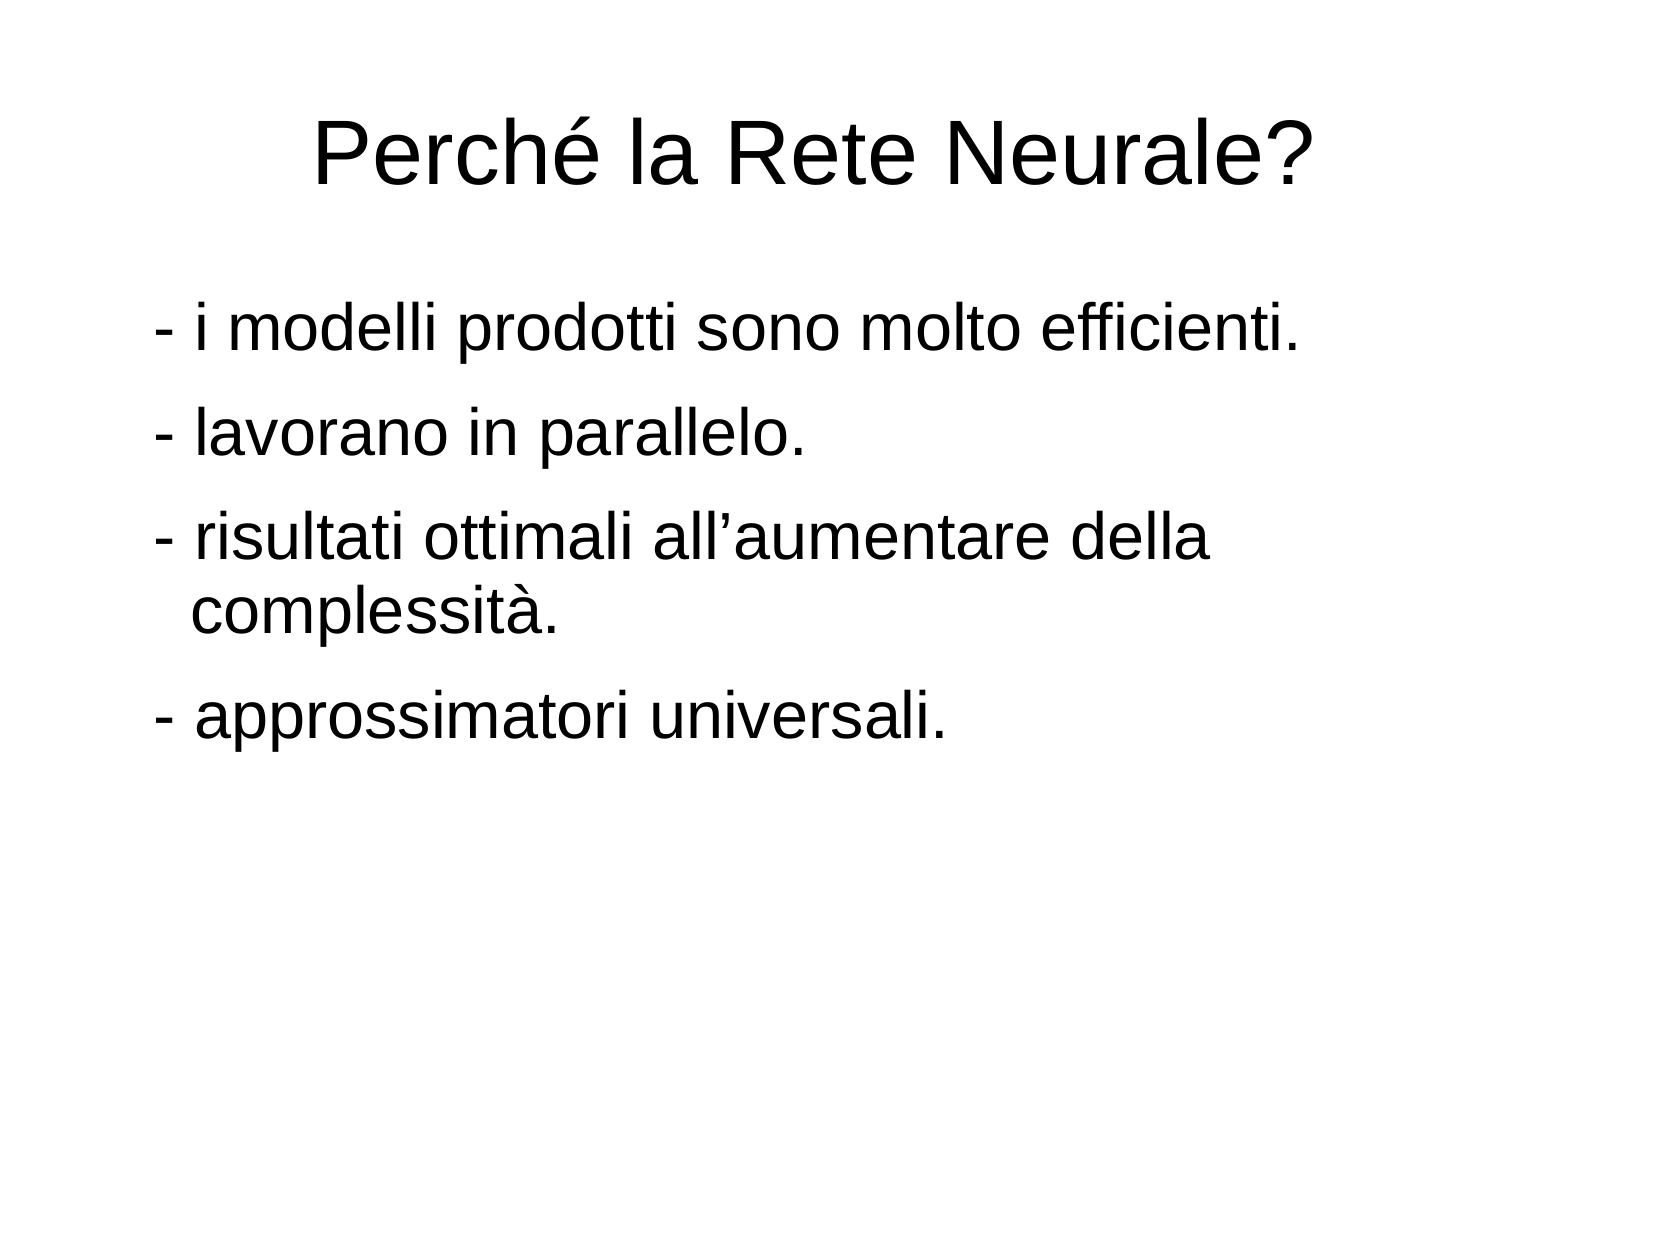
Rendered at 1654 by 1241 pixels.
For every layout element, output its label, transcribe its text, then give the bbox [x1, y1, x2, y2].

list - i modelli prodotti sono molto efficienti. - lavorano in parallelo. - risultati ottimali all’aumentare della complessità. - approssimatori universali. [82, 290, 1571, 1010]
title Perché la Rete Neurale? [82, 49, 1571, 257]
